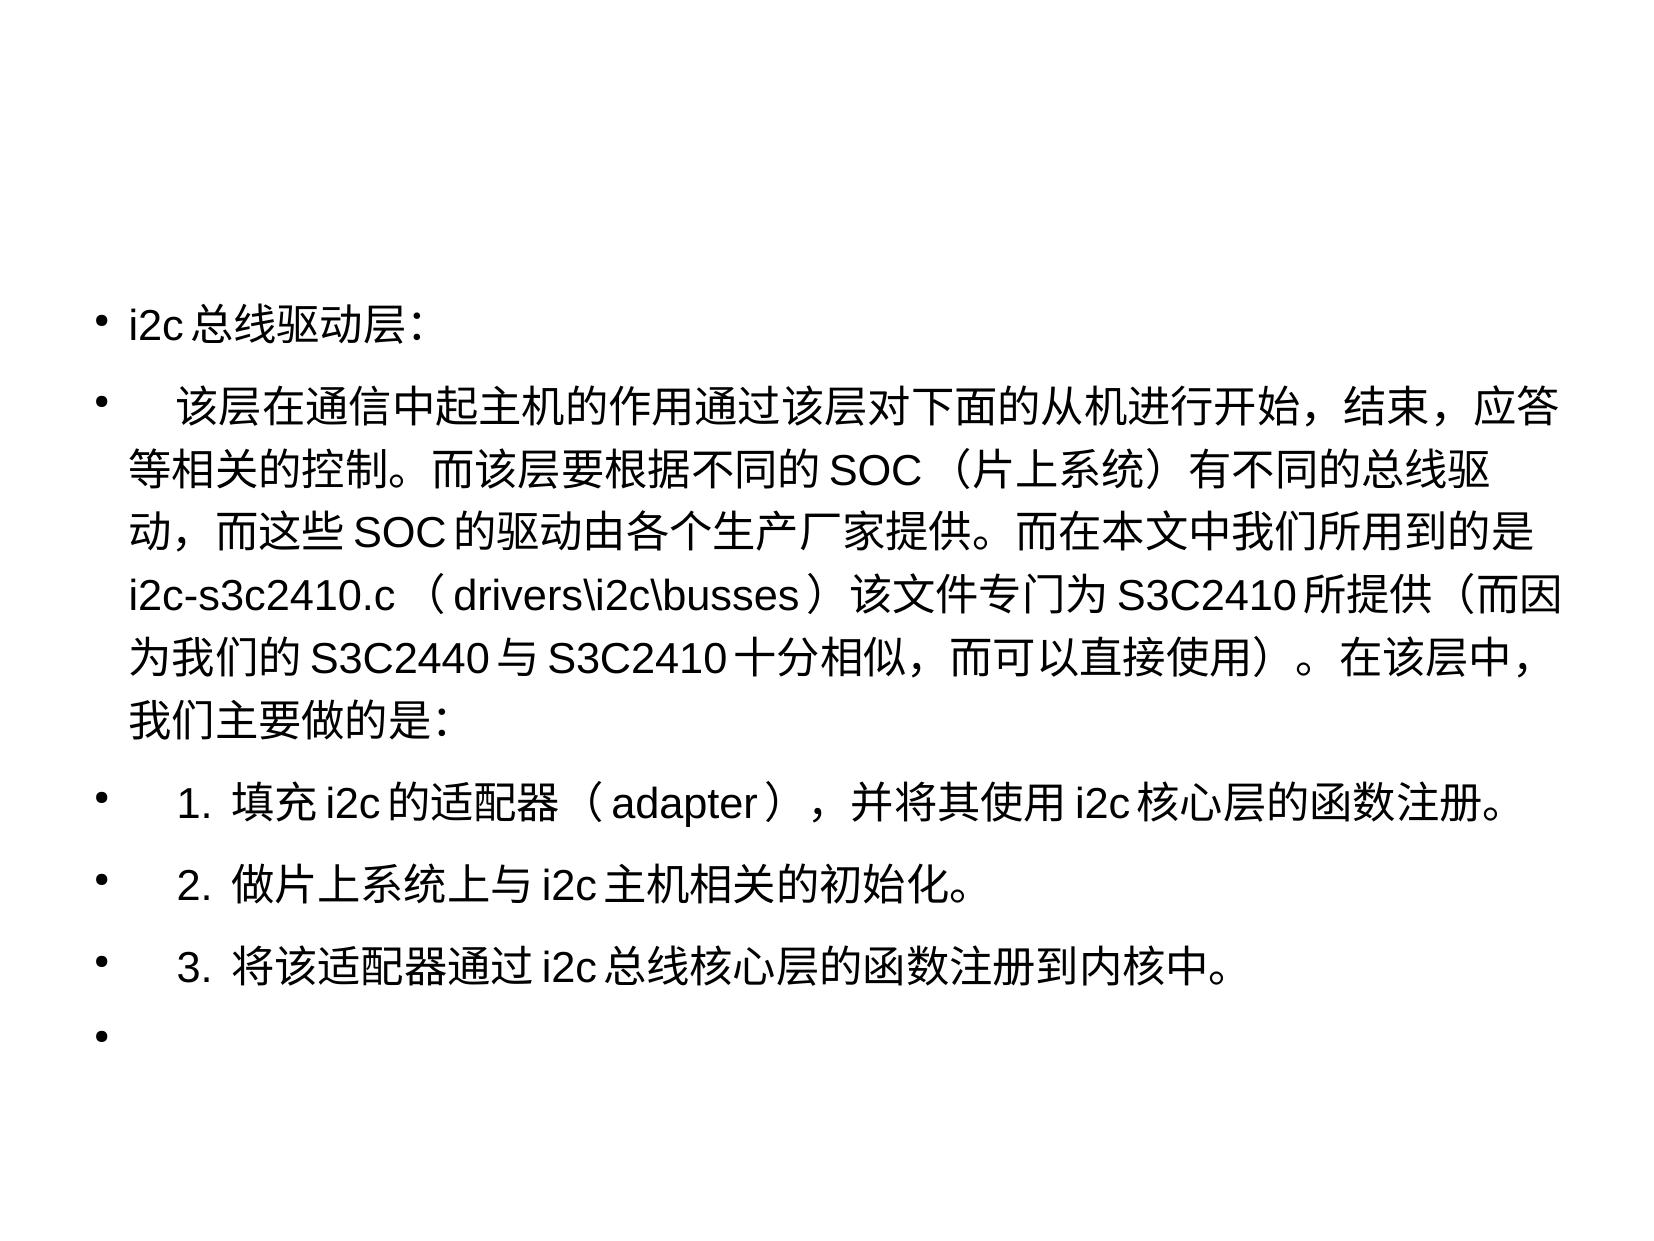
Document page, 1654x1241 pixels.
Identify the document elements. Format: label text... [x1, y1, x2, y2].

list i2c总线驱动层： 该层在通信中起主机的作用通过该层对下面的从机进行开始，结束，应答等相关的控制。而该层要根据不同的SOC（片上系统）有不同的总线驱动，而这些SOC的驱动由各个生产厂家提供。而在本文中我们所用到的是i2c-s3c2410.c（drivers\i2c\busses）该文件专门为S3C2410所提供（而因为我们的S3C2440与S3C2410十分相似，而可以直接使用）。在该层中，我们主要做的是： 1. 填充i2c的适配器（adapter），并将其使用i2c核心层的函数注册。 2. 做片上系统上与i2c主机相关的初始化。 3. 将该适配器通过i2c总线核心层的函数注册到内核中。 [82, 290, 1571, 1010]
